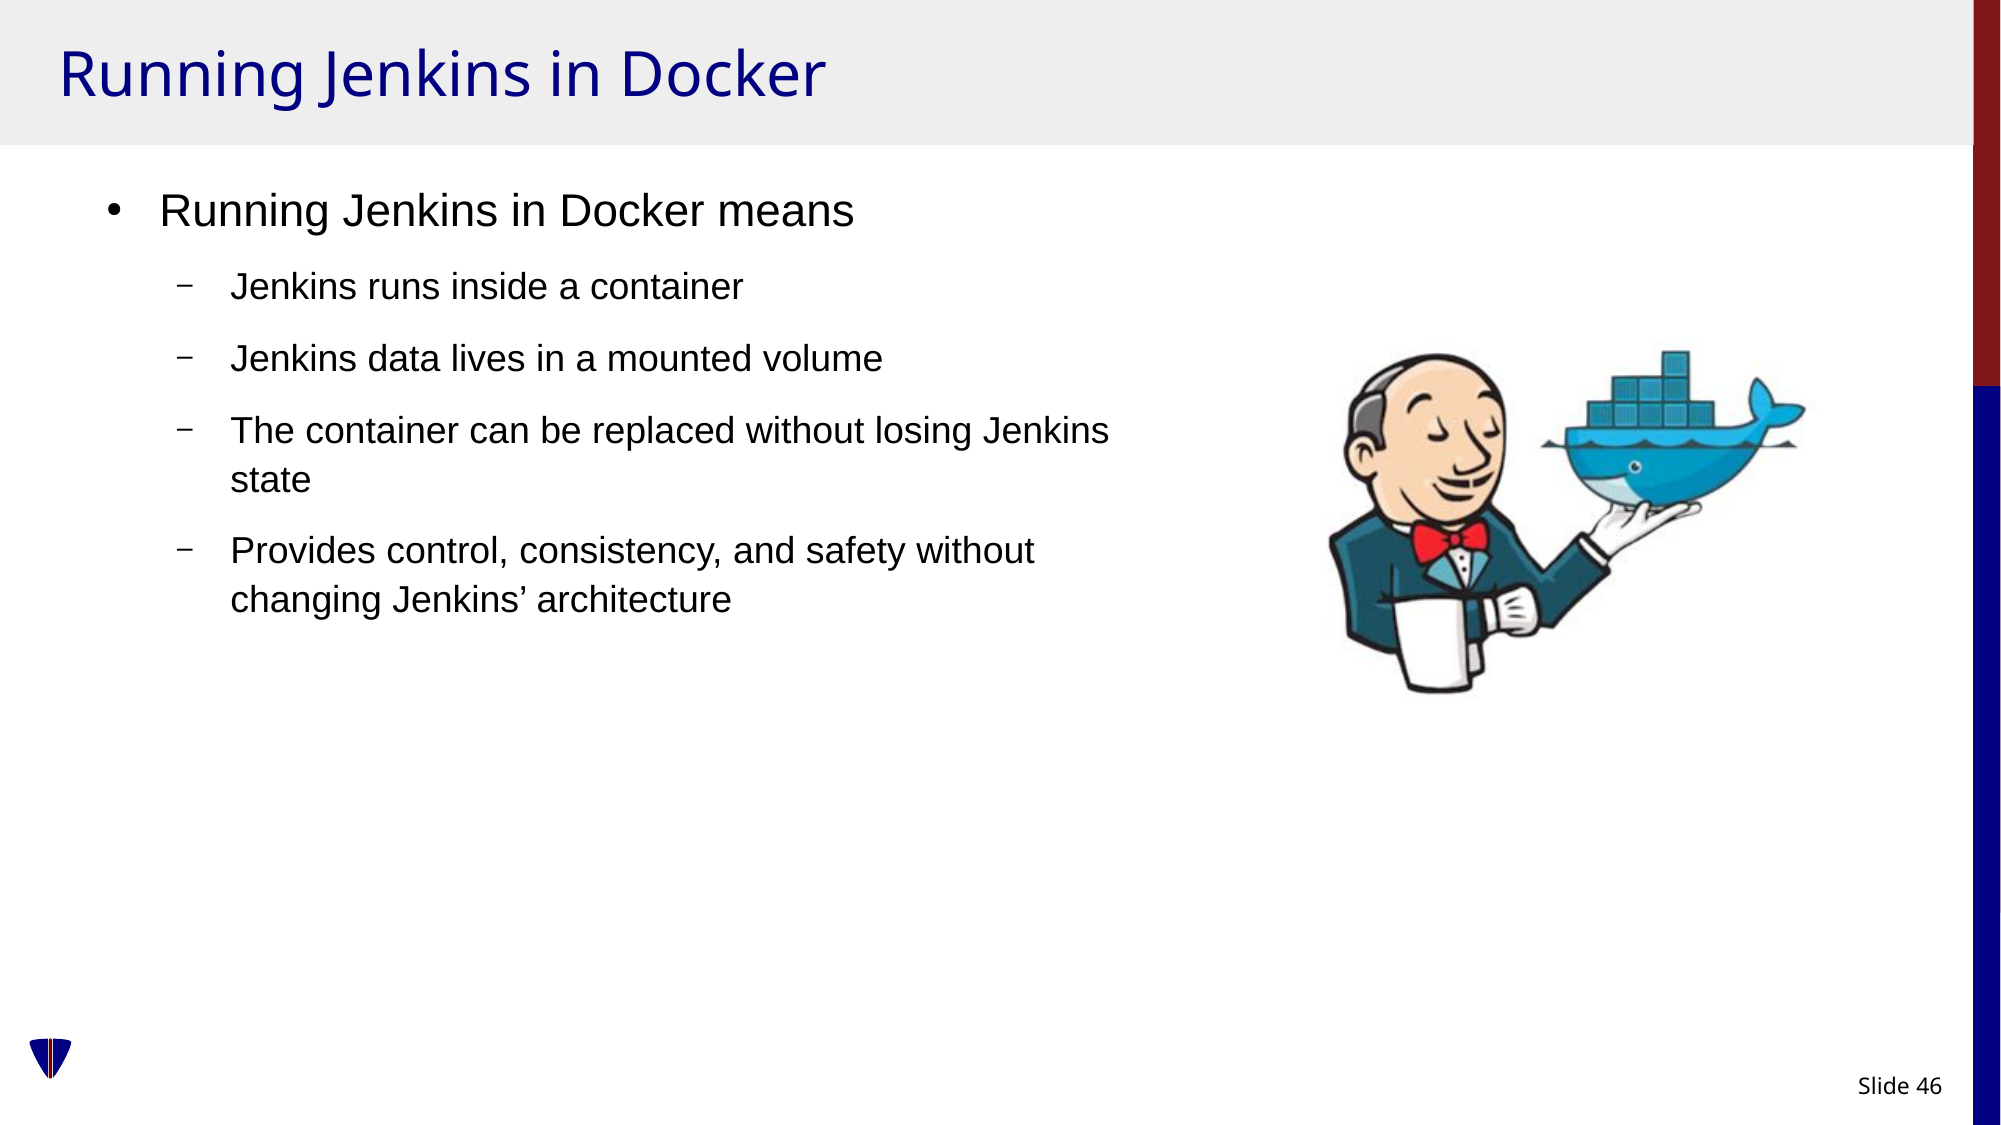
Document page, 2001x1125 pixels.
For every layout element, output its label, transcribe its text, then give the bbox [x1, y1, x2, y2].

picture [1178, 338, 1920, 709]
list Running Jenkins in Docker means Jenkins runs inside a container Jenkins data lives in a mounted volume The container can be replaced without losing Jenkins state Provides control, consistency, and safety without changing Jenkins’ architecture [88, 177, 1123, 1034]
title Running Jenkins in Docker [0, 0, 1974, 146]
